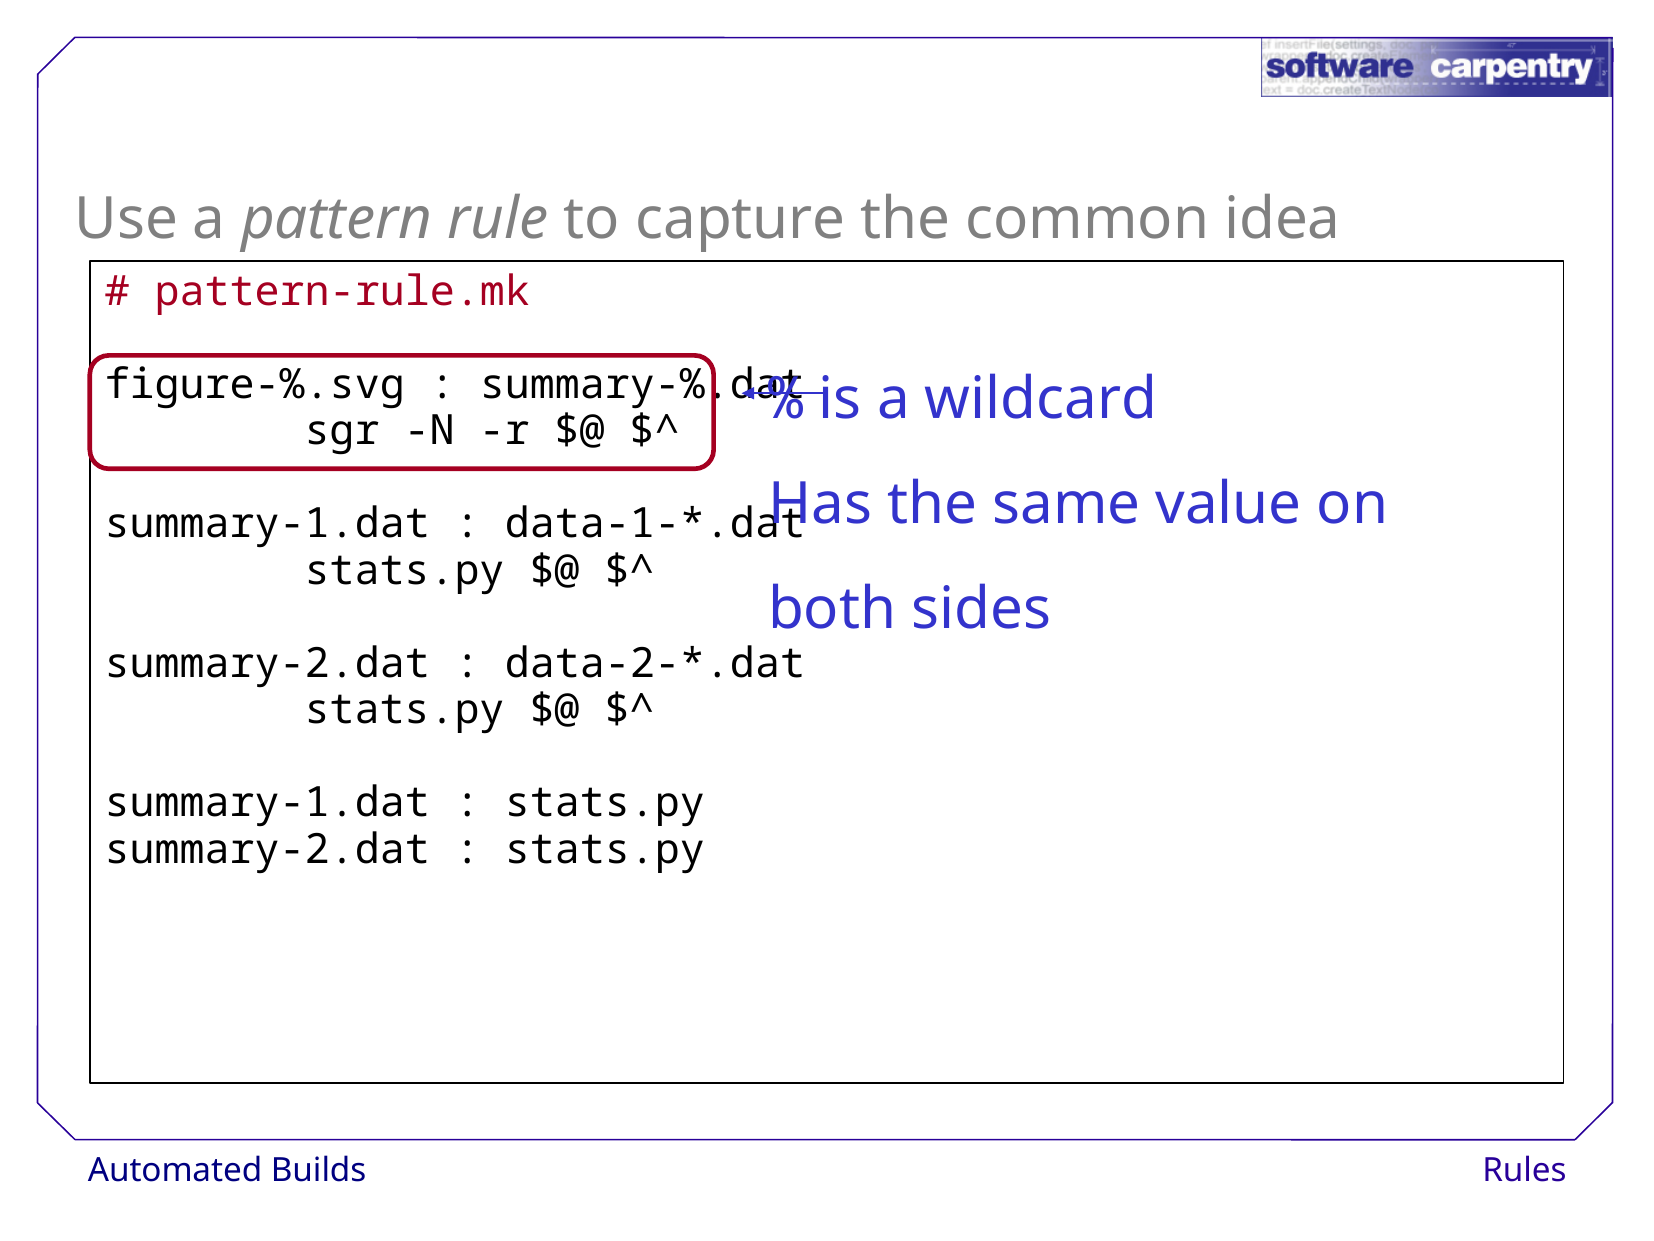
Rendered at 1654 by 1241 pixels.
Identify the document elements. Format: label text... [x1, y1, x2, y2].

text_box # pattern-rule.mk figure-%.svg : summary-%.dat sgr -N -r $@ $^ summary-1.dat : data-1-*.dat stats.py $@ $^ summary-2.dat : data-2-*.dat stats.py $@ $^ summary-1.dat : stats.py summary-2.dat : stats.py [93, 358, 711, 466]
text_box % is a wildcard Has the same value on both sides [753, 317, 1554, 649]
picture [1261, 39, 1613, 97]
text_box Use a pattern rule to capture the common idea [59, 138, 1506, 259]
text_box # pattern-rule.mk figure-%.svg : summary-%.dat sgr -N -r $@ $^ summary-1.dat : data-1-*.dat stats.py $@ $^ summary-2.dat : data-2-*.dat stats.py $@ $^ summary-1.dat : stats.py summary-2.dat : stats.py [89, 260, 1564, 1084]
